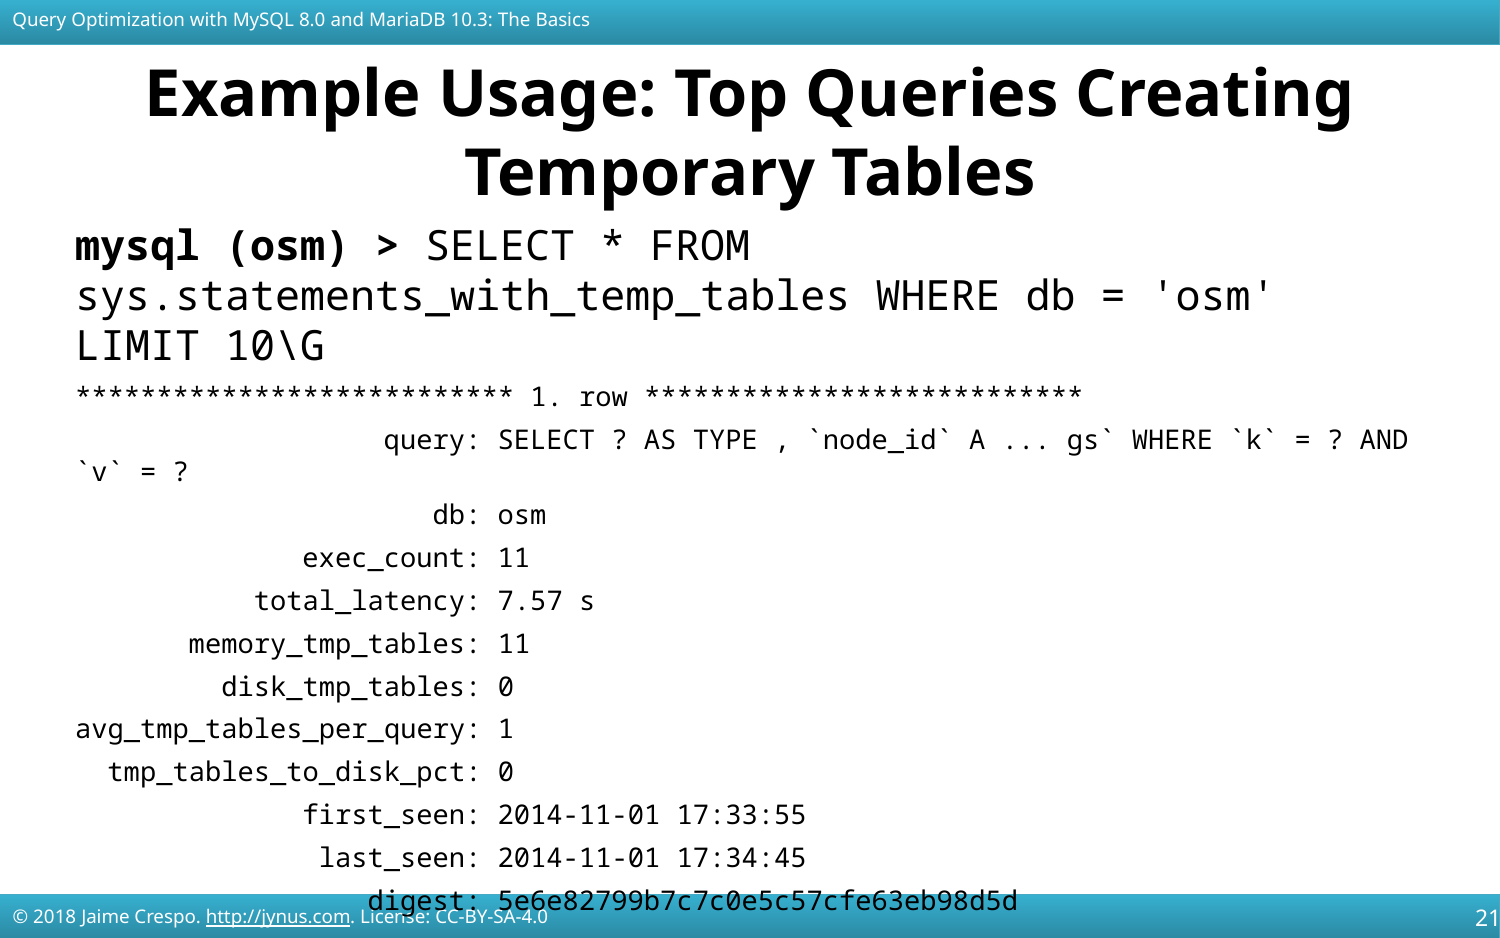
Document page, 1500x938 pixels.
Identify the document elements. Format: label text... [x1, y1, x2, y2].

title Example Usage: Top Queries Creating Temporary Tables [75, 41, 1425, 218]
list mysql (osm) > SELECT * FROM sys.statements_with_temp_tables WHERE db = 'osm' LIMIT 10\G *************************** 1. row *************************** query: SELECT ? AS TYPE , `node_id` A ... gs` WHERE `k` = ? AND `v` = ? db: osm exec_count: 11 total_latency: 7.57 s memory_tmp_tables: 11 disk_tmp_tables: 0 avg_tmp_tables_per_query: 1 tmp_tables_to_disk_pct: 0 first_seen: 2014-11-01 17:33:55 last_seen: 2014-11-01 17:34:45 digest: 5e6e82799b7c7c0e5c57cfe63eb98d5d [75, 218, 1425, 876]
slide_number [1389, 896, 1490, 935]
